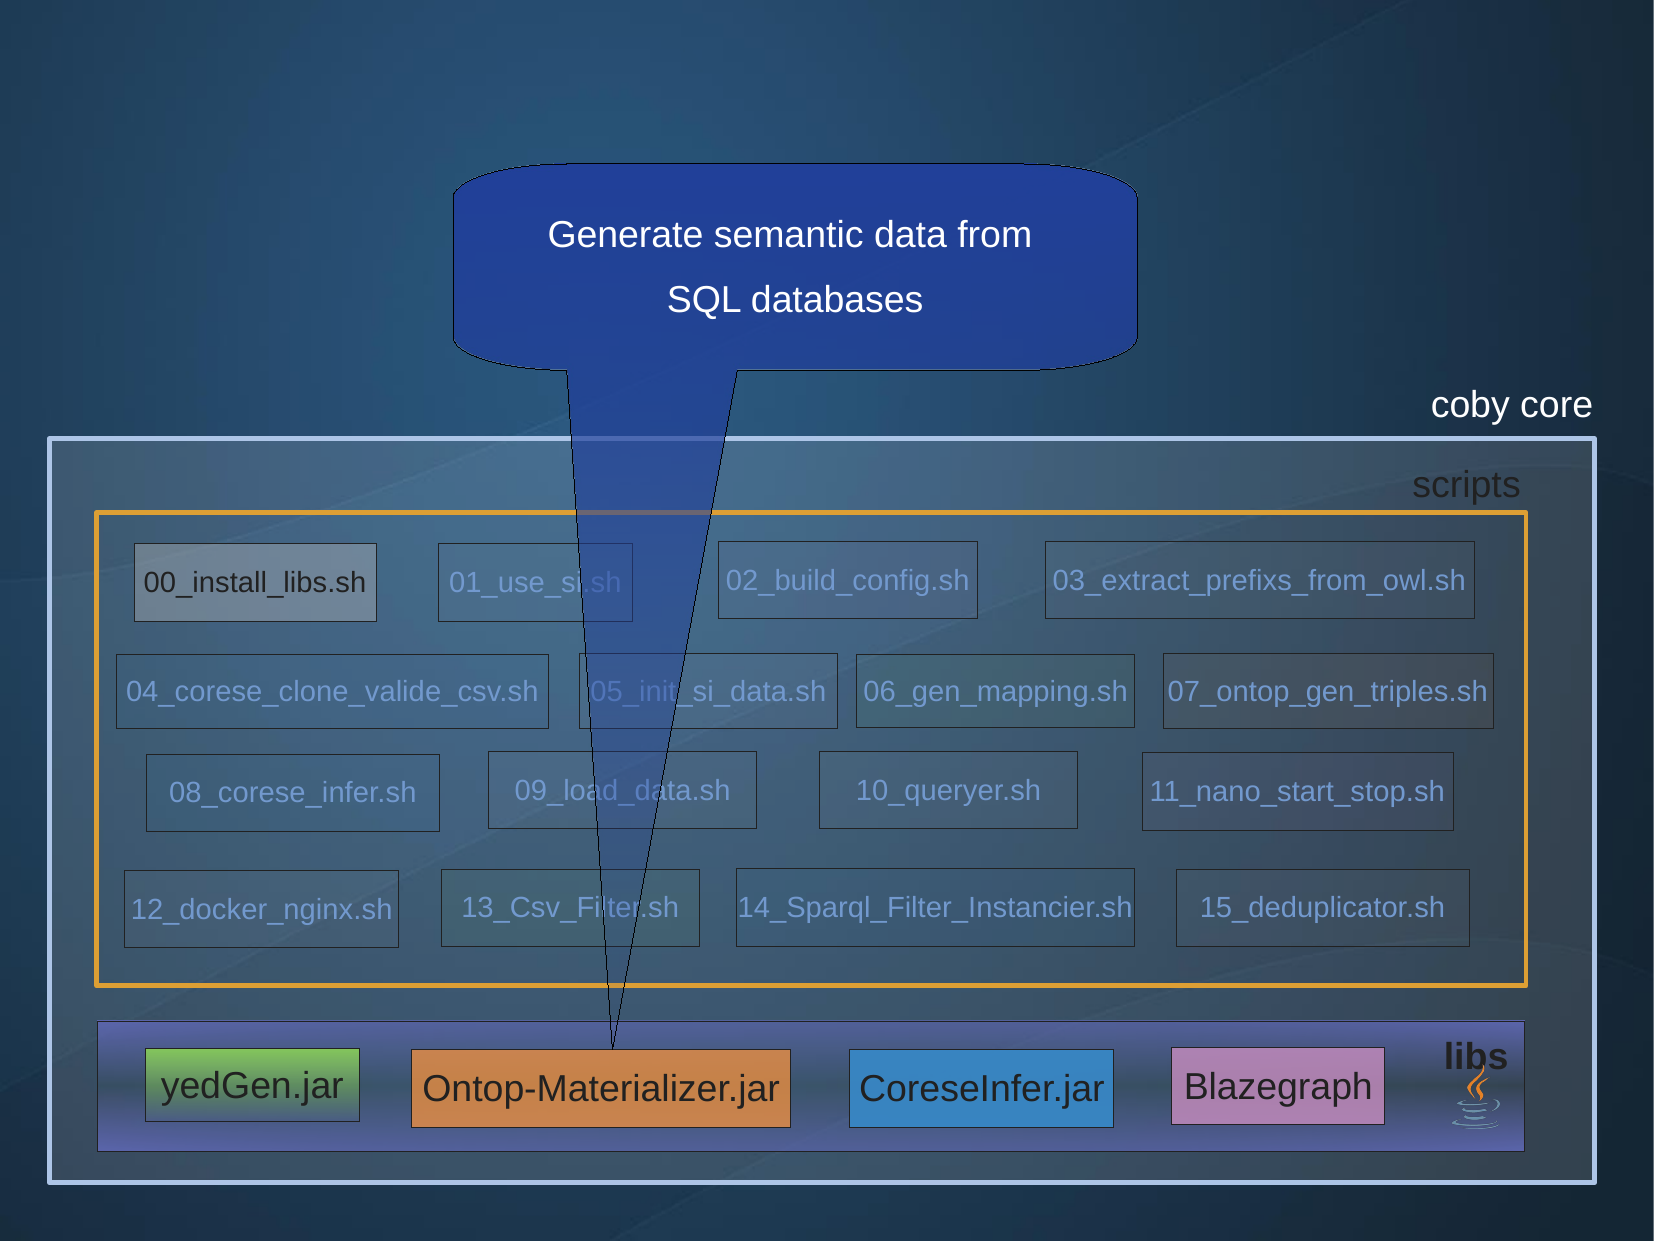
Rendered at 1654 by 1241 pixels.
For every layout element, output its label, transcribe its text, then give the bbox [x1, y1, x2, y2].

text_box [899, 569, 907, 582]
text_box [313, 576, 326, 592]
text_box Generate semantic data from SQL databases [470, 163, 1122, 186]
text_box [820, 569, 833, 582]
text_box [1232, 574, 1246, 582]
text_box [1263, 575, 1275, 582]
text_box [939, 574, 951, 582]
text_box [200, 576, 212, 592]
text_box [352, 571, 364, 592]
picture [0, 0, 1654, 1241]
text_box [238, 576, 253, 592]
text_box [701, 515, 1524, 571]
text_box [1102, 574, 1116, 582]
text_box [885, 574, 897, 582]
text_box [336, 576, 349, 592]
text_box [1318, 574, 1325, 582]
text_box [49, 438, 576, 571]
text_box [1181, 571, 1189, 582]
text_box [1278, 574, 1290, 582]
text_box [1344, 574, 1364, 582]
text_box [1152, 574, 1164, 582]
text_box [216, 576, 229, 592]
text_box [1383, 574, 1397, 582]
text_box [726, 570, 740, 582]
text_box [712, 438, 1595, 571]
text_box [562, 576, 574, 582]
text_box [868, 574, 882, 582]
text_box [776, 569, 789, 582]
text_box [915, 574, 928, 582]
text_box [1223, 574, 1230, 582]
text_box [160, 572, 174, 592]
text_box [955, 569, 967, 582]
text_box [744, 570, 756, 582]
text_box [1406, 575, 1413, 582]
text_box [468, 572, 475, 582]
text_box [1247, 569, 1255, 582]
text_box [1327, 574, 1341, 582]
text_box [1132, 571, 1140, 582]
text_box [1053, 570, 1067, 582]
text_box [298, 571, 311, 592]
text_box [1451, 569, 1463, 582]
text_box [515, 576, 527, 582]
text_box [144, 572, 158, 592]
text_box [97, 1020, 1525, 1049]
text_box [1069, 570, 1082, 582]
text_box [99, 515, 578, 571]
text_box [1435, 574, 1447, 582]
text_box [1118, 575, 1130, 582]
text_box [1207, 574, 1220, 582]
text_box [853, 574, 866, 582]
text_box [229, 573, 237, 592]
text_box [1167, 574, 1180, 582]
text_box [1142, 574, 1149, 582]
text_box [529, 576, 543, 582]
text_box [450, 572, 464, 582]
text_box [1308, 569, 1316, 582]
